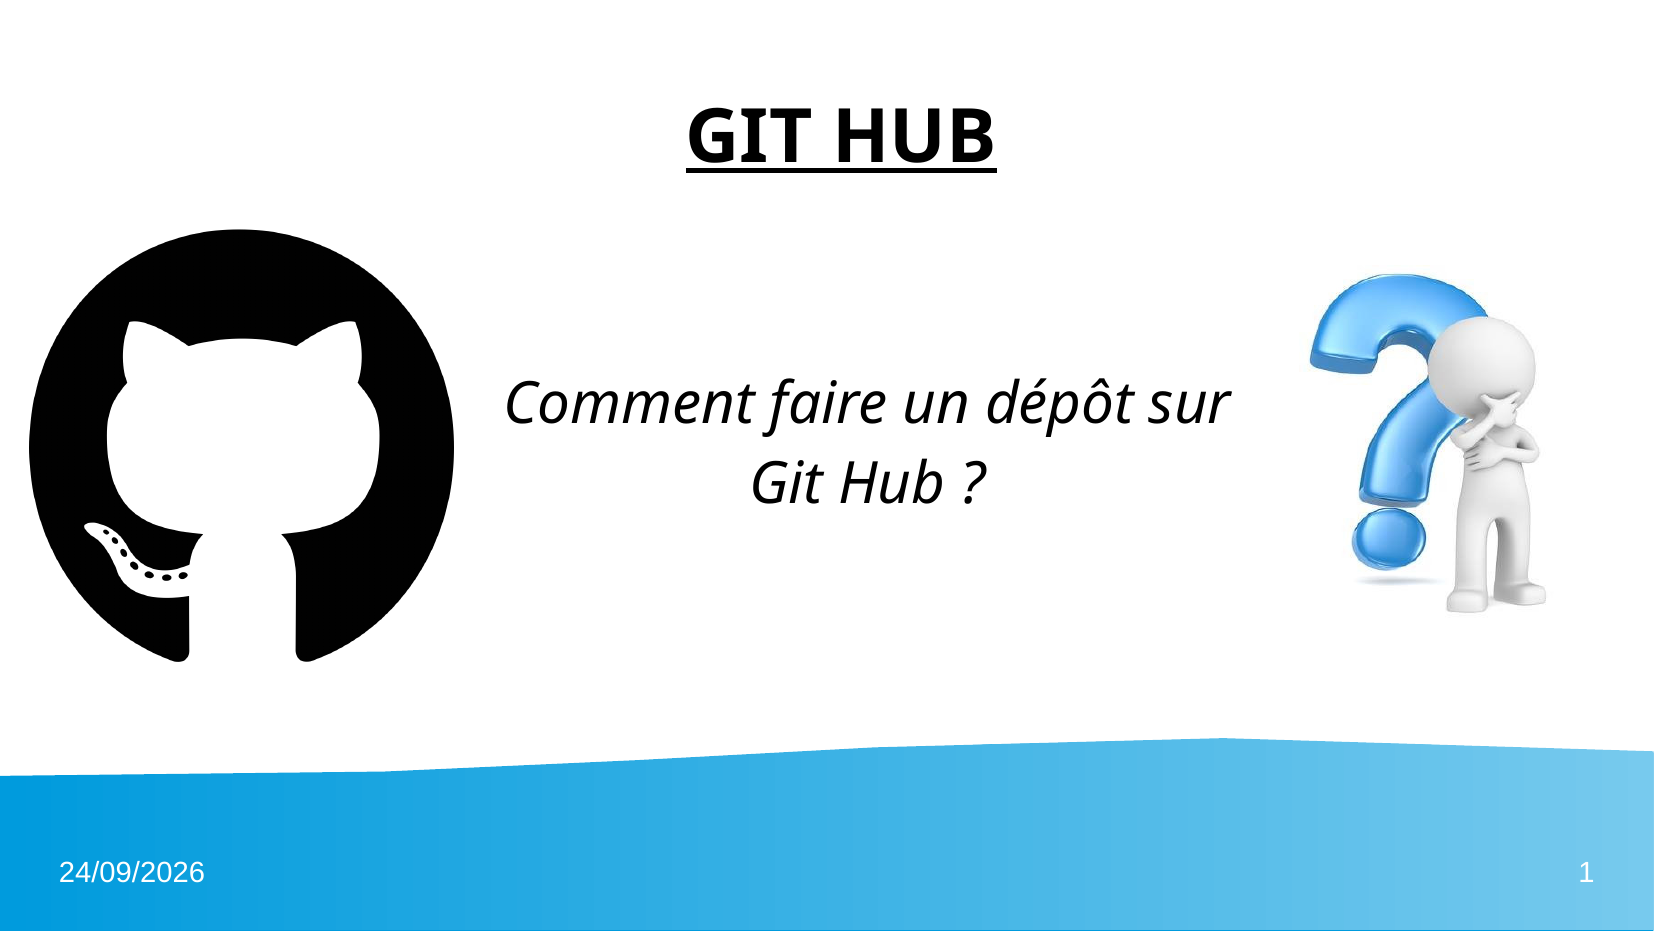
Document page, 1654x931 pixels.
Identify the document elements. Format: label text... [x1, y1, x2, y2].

text_box Comment faire un dépôt sur Git Hub ? [453, 354, 1281, 575]
picture [29, 222, 454, 680]
picture [1299, 265, 1554, 621]
title GIT HUB [590, 59, 1093, 207]
